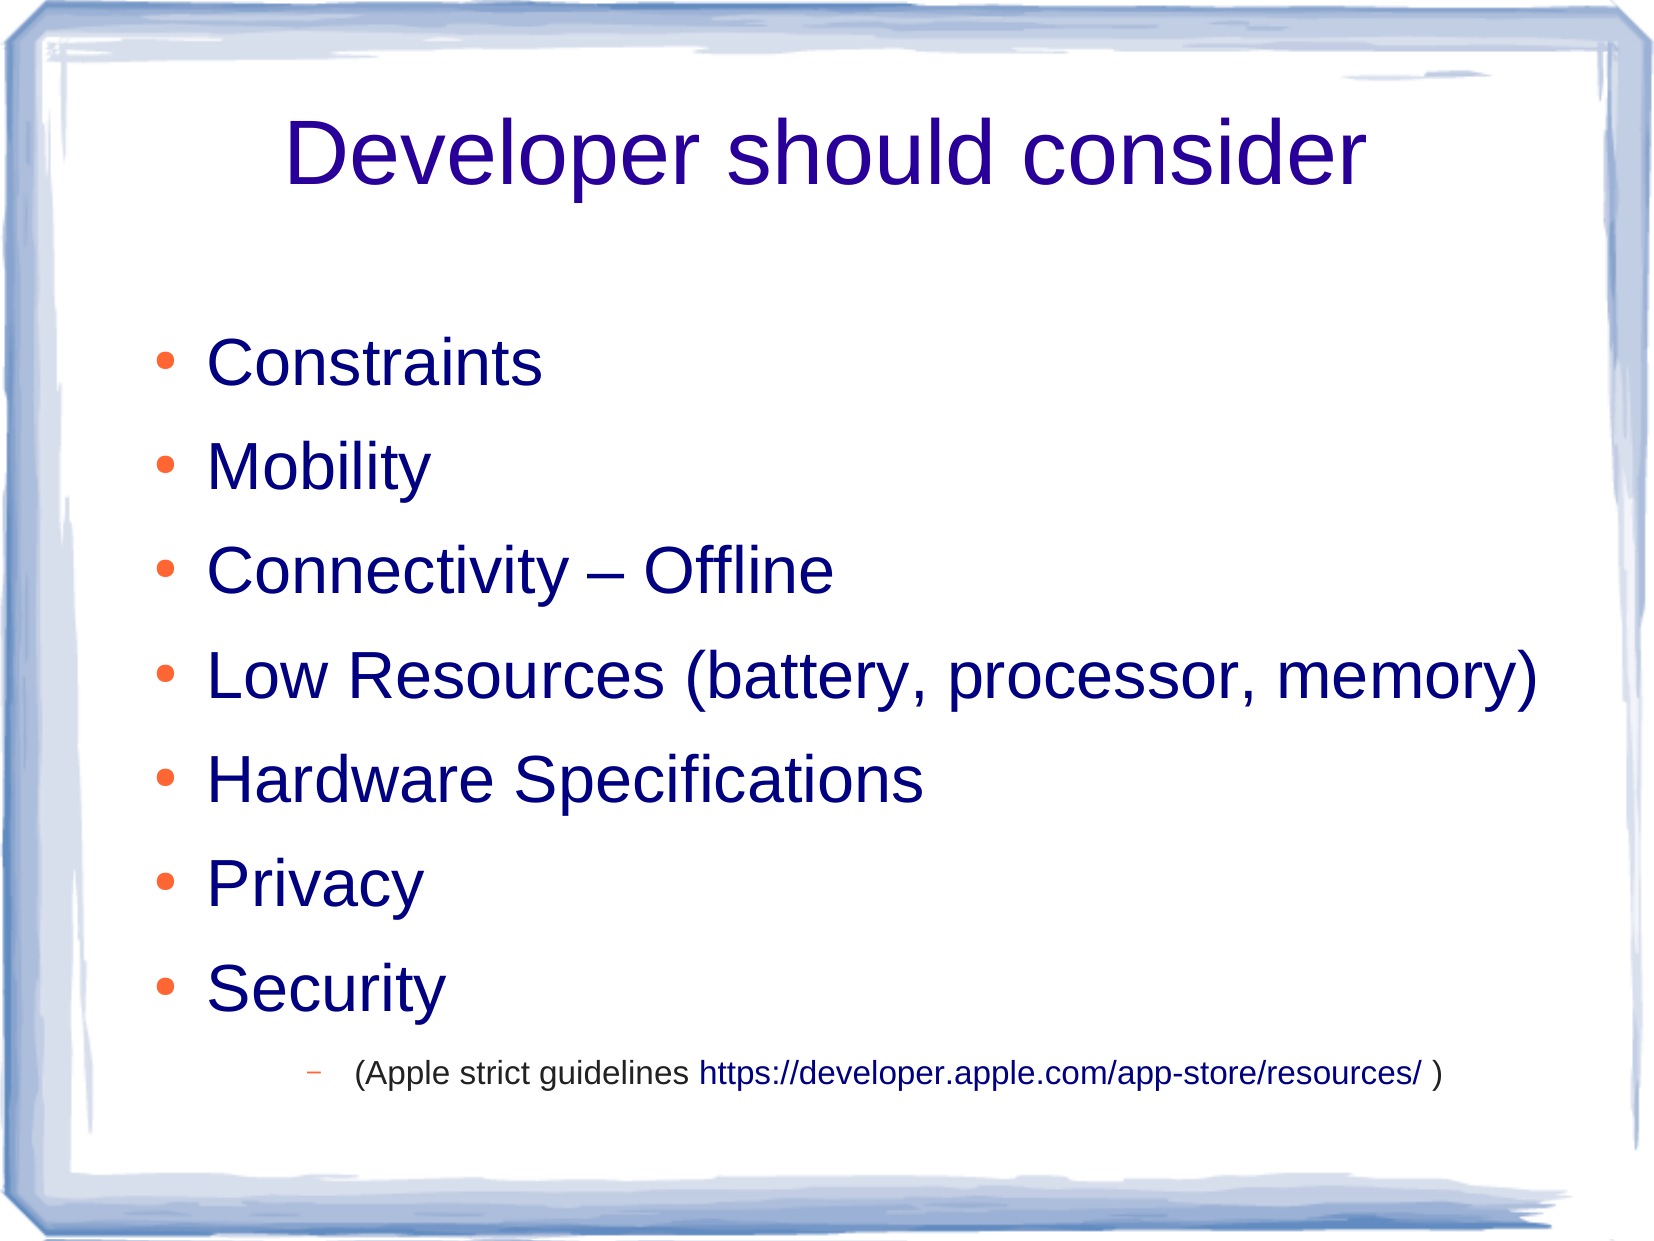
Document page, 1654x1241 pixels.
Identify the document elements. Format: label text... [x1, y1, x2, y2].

list Constraints Mobility Connectivity – Offline Low Resources (battery, processor, memory) Hardware Specifications Privacy Security (Apple strict guidelines https://developer.apple.com/app-store/resources/ ) [118, 324, 1571, 1092]
title Developer should consider [82, 49, 1571, 257]
picture [0, 0, 1654, 1241]
